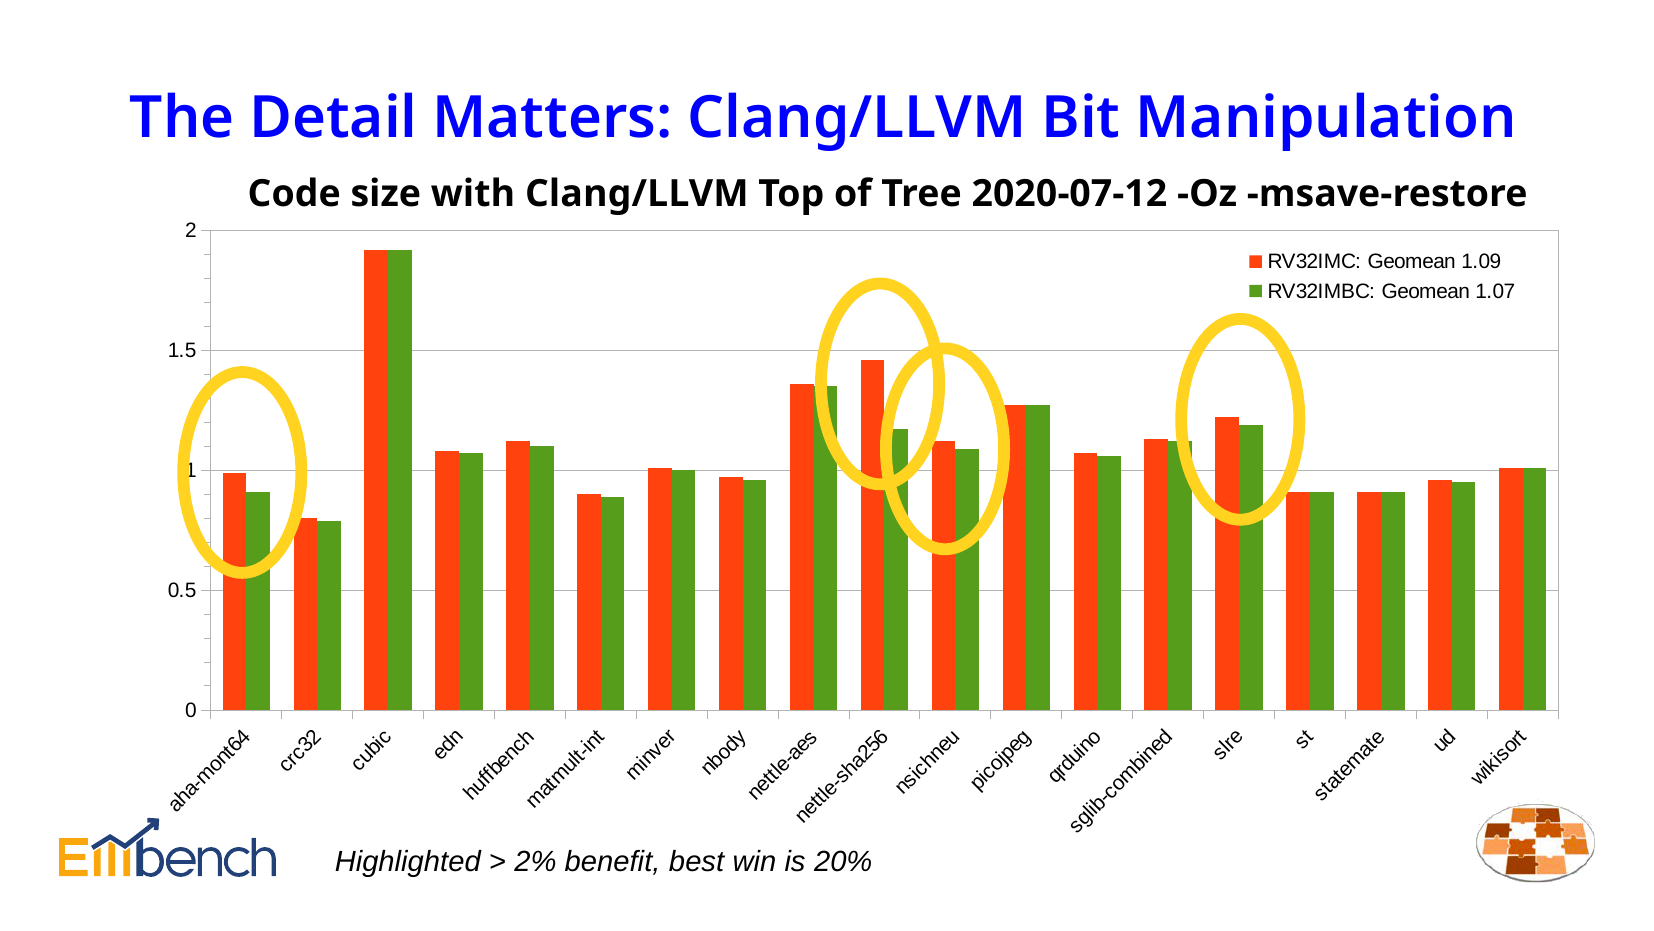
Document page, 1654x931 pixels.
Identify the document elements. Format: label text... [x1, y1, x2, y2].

text_box Highlighted > 2% benefit, best win is 20% [320, 837, 991, 886]
chart [129, 217, 1571, 863]
picture [1476, 798, 1595, 883]
title The Detail Matters: Clang/LLVM Bit Manipulation [129, 37, 1571, 193]
text_box Code size with Clang/LLVM Top of Tree 2020-07-12 -Oz -msave-restore [217, 159, 1559, 230]
